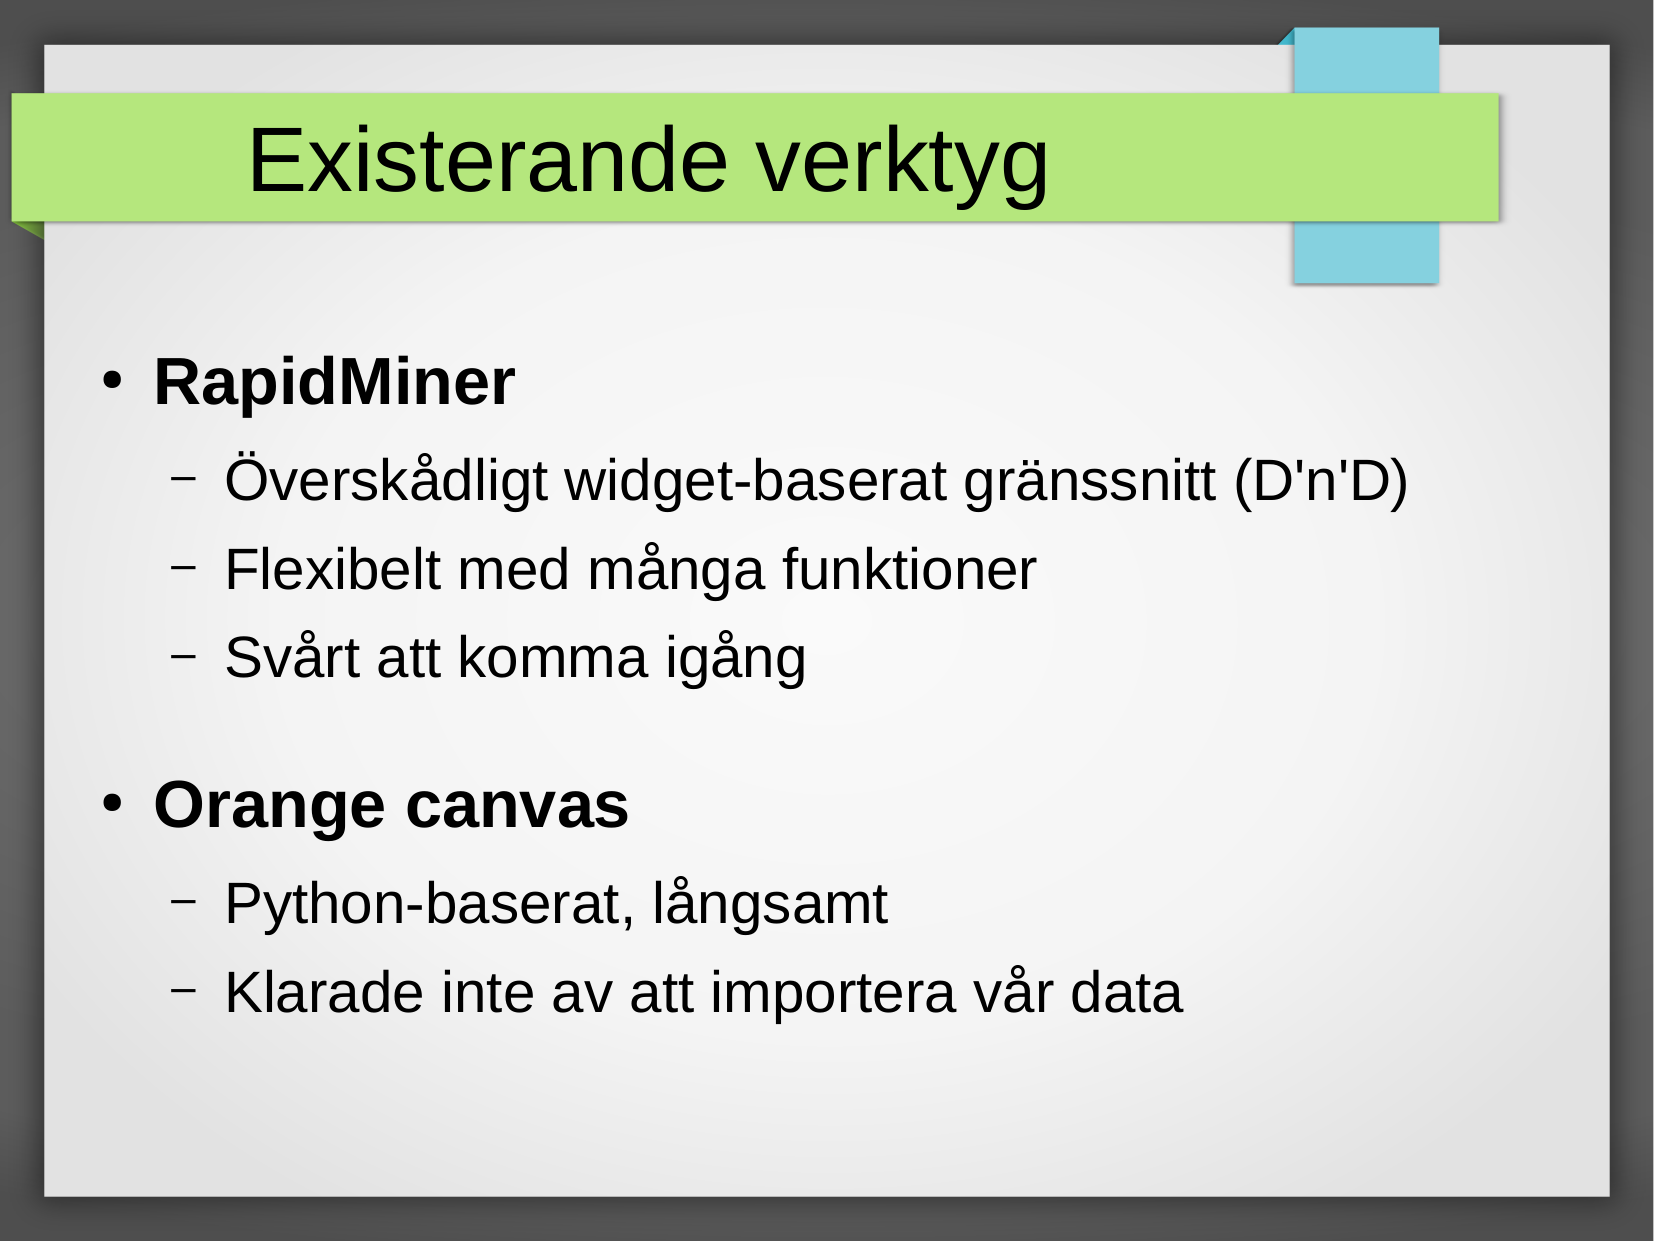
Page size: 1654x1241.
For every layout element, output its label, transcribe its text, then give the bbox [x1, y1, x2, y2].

list RapidMiner Överskådligt widget-baserat gränssnitt (D'n'D) Flexibelt med många funktioner Svårt att komma igång Orange canvas Python-baserat, långsamt Klarade inte av att importera vår data [82, 343, 1538, 1063]
picture [0, 0, 1654, 1241]
title Existerande verktyg [70, 106, 1229, 213]
